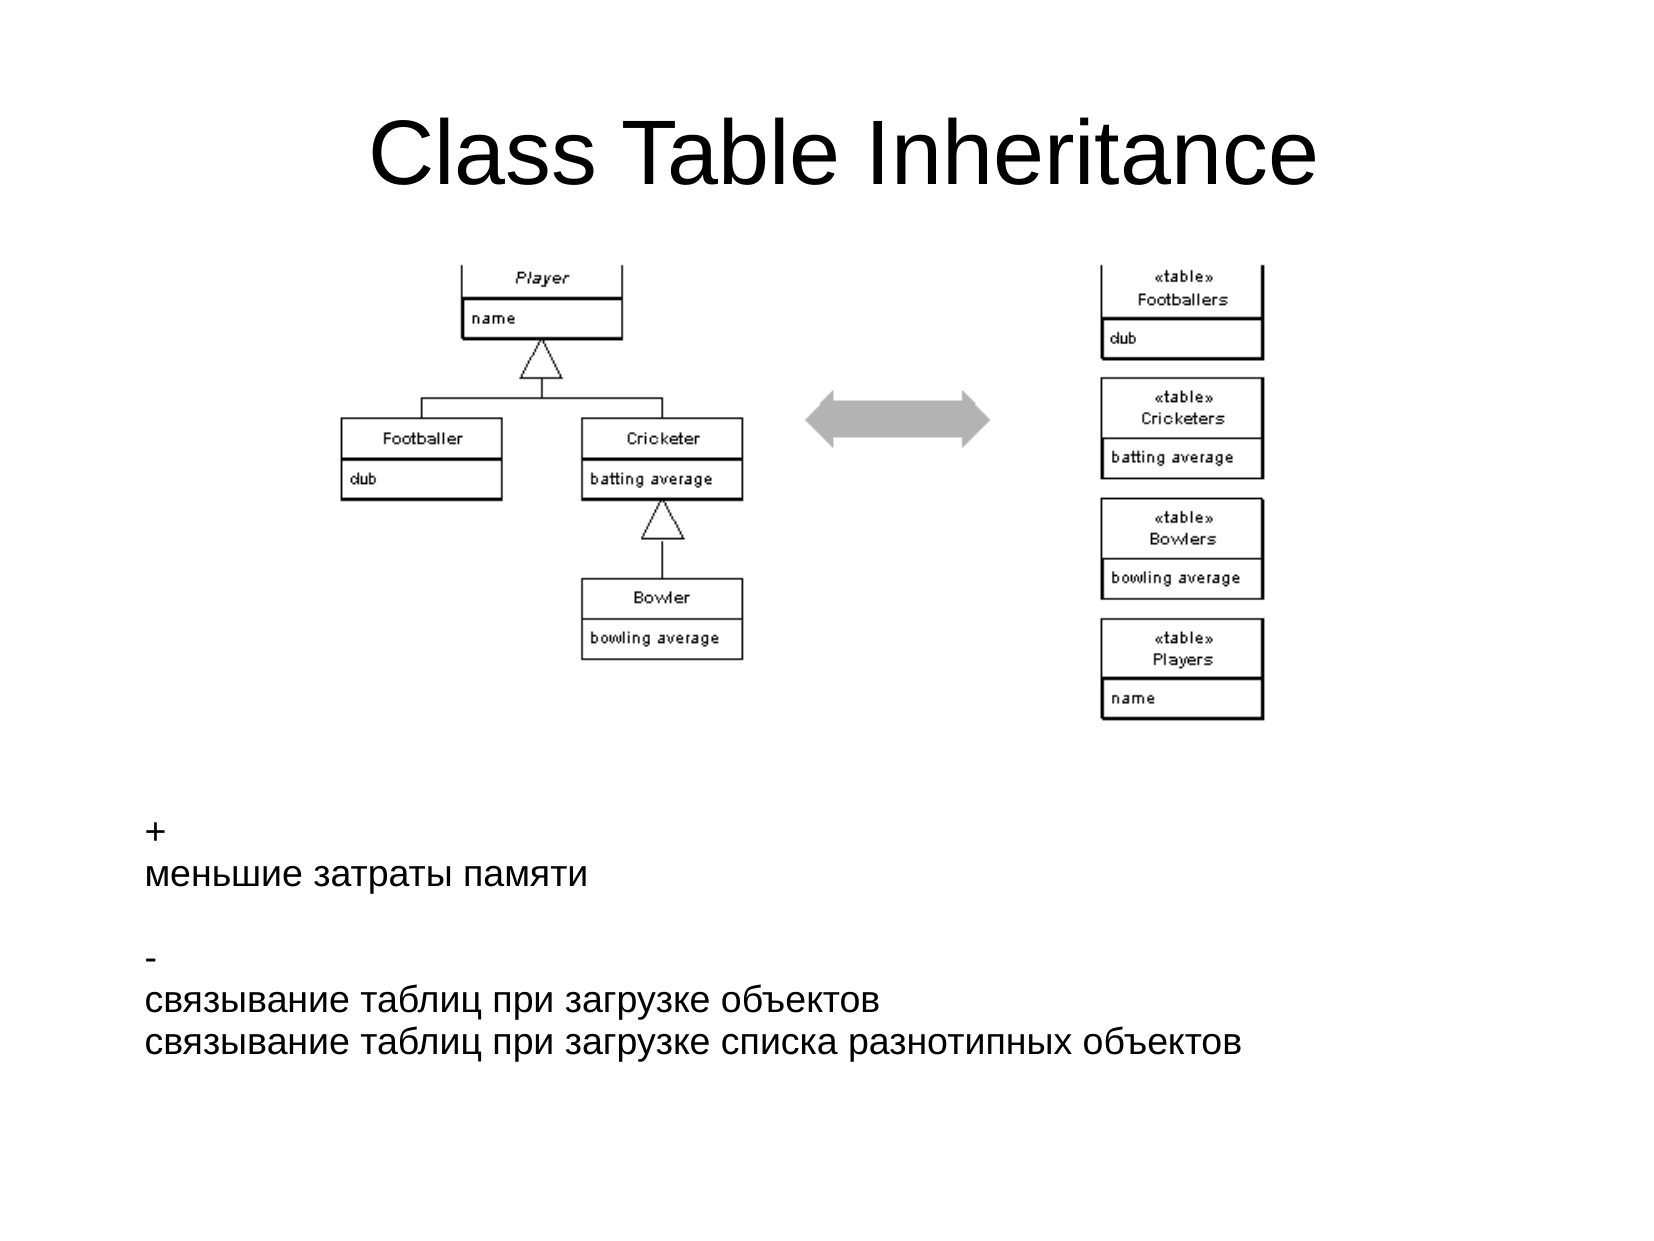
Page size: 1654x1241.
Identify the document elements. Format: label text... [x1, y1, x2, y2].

title Class Table Inheritance [82, 49, 1571, 257]
picture [331, 247, 1288, 744]
text_box + меньшие затраты памяти - связывание таблиц при загрузке объектов связывание таблиц при загрузке списка разнотипных объектов [129, 803, 1323, 1112]
